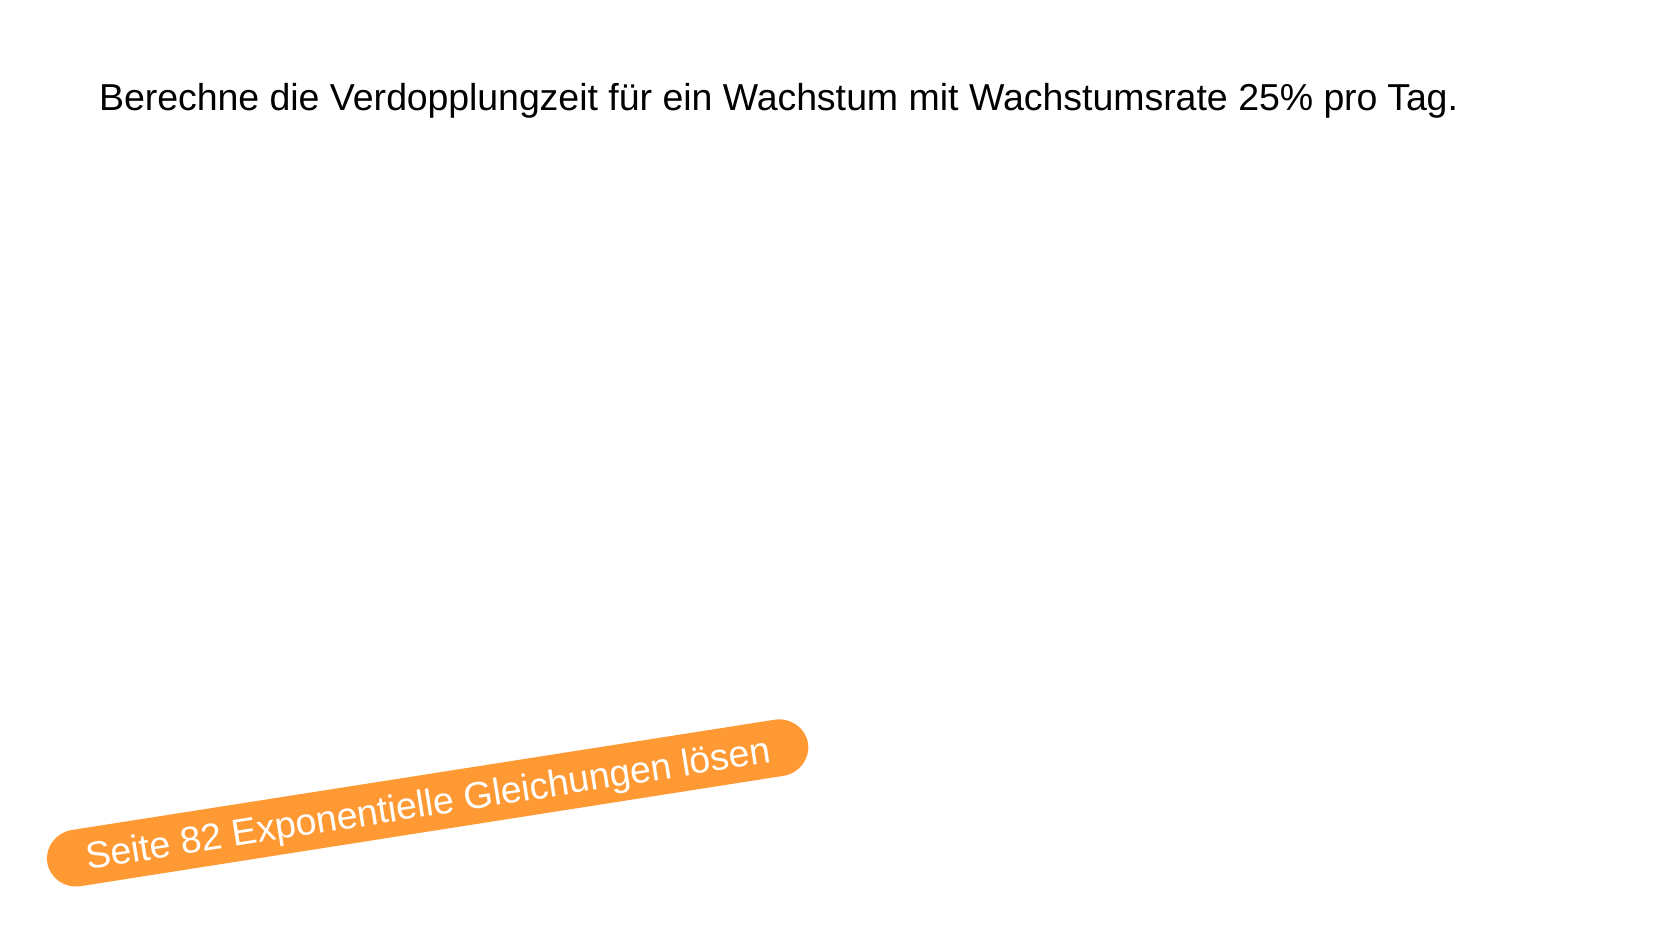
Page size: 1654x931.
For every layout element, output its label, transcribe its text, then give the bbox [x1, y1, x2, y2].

text_box Seite 82 Exponentielle Gleichungen lösen [42, 715, 813, 891]
text_box Berechne die Verdopplungzeit für ein Wachstum mit Wachstumsrate 25% pro Tag. [84, 68, 1547, 126]
